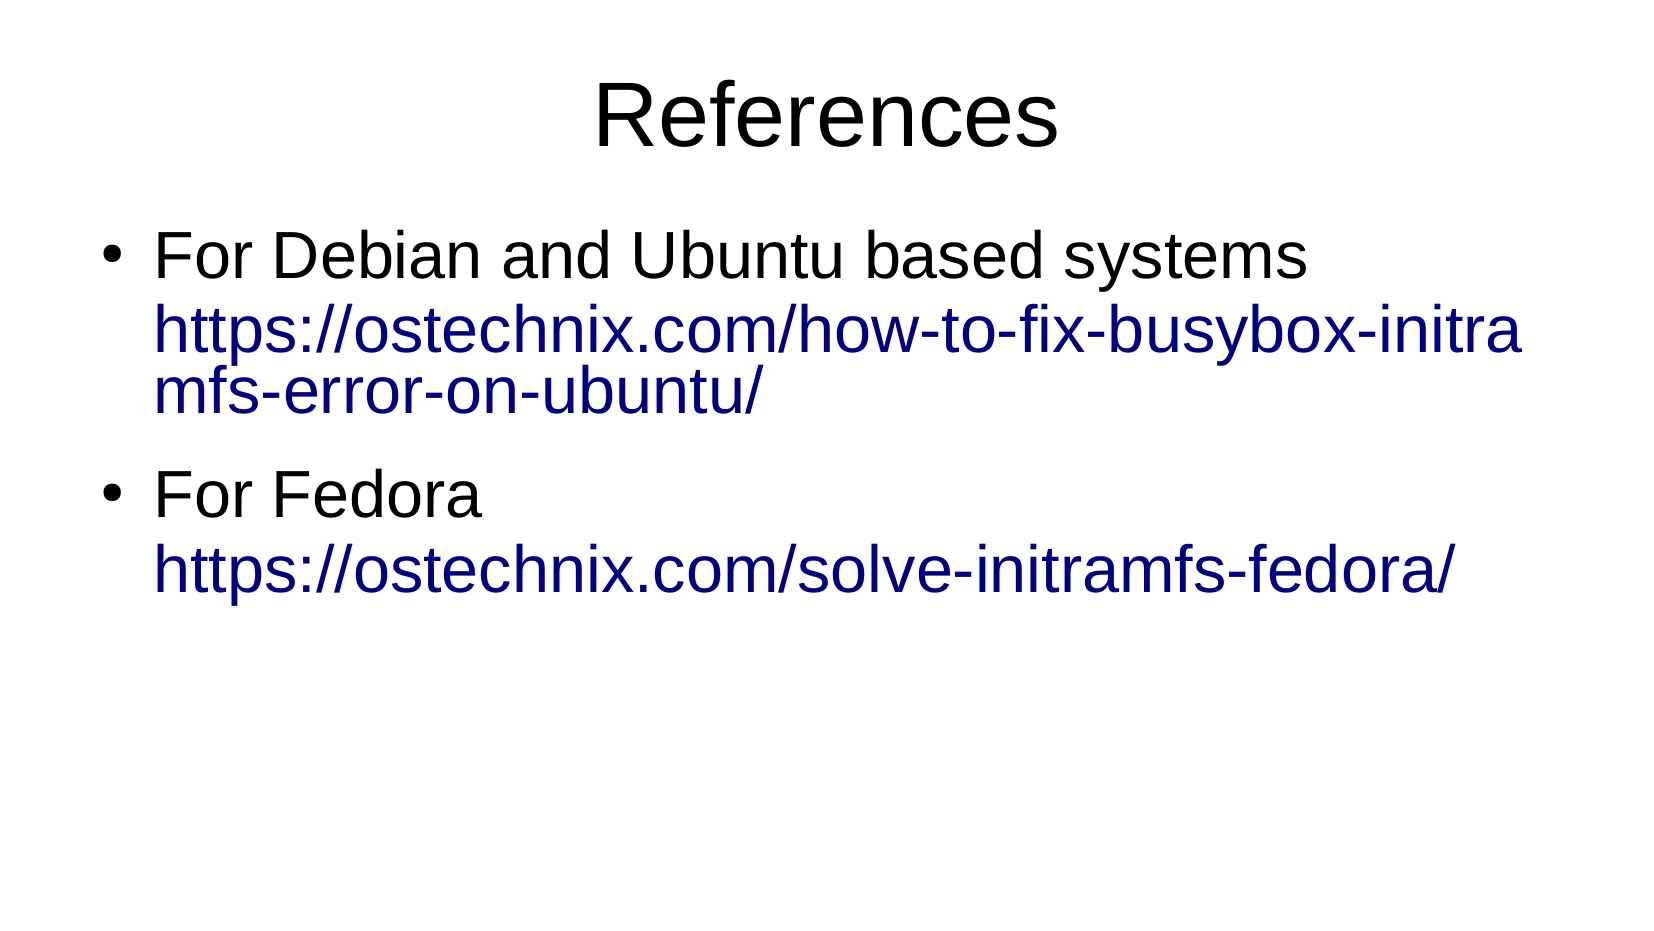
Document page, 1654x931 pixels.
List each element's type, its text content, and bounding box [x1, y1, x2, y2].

list For Debian and Ubuntu based systemshttps://ostechnix.com/how-to-fix-busybox-initramfs-error-on-ubuntu/ For Fedora https://ostechnix.com/solve-initramfs-fedora/ [82, 217, 1571, 758]
title References [82, 37, 1571, 193]
